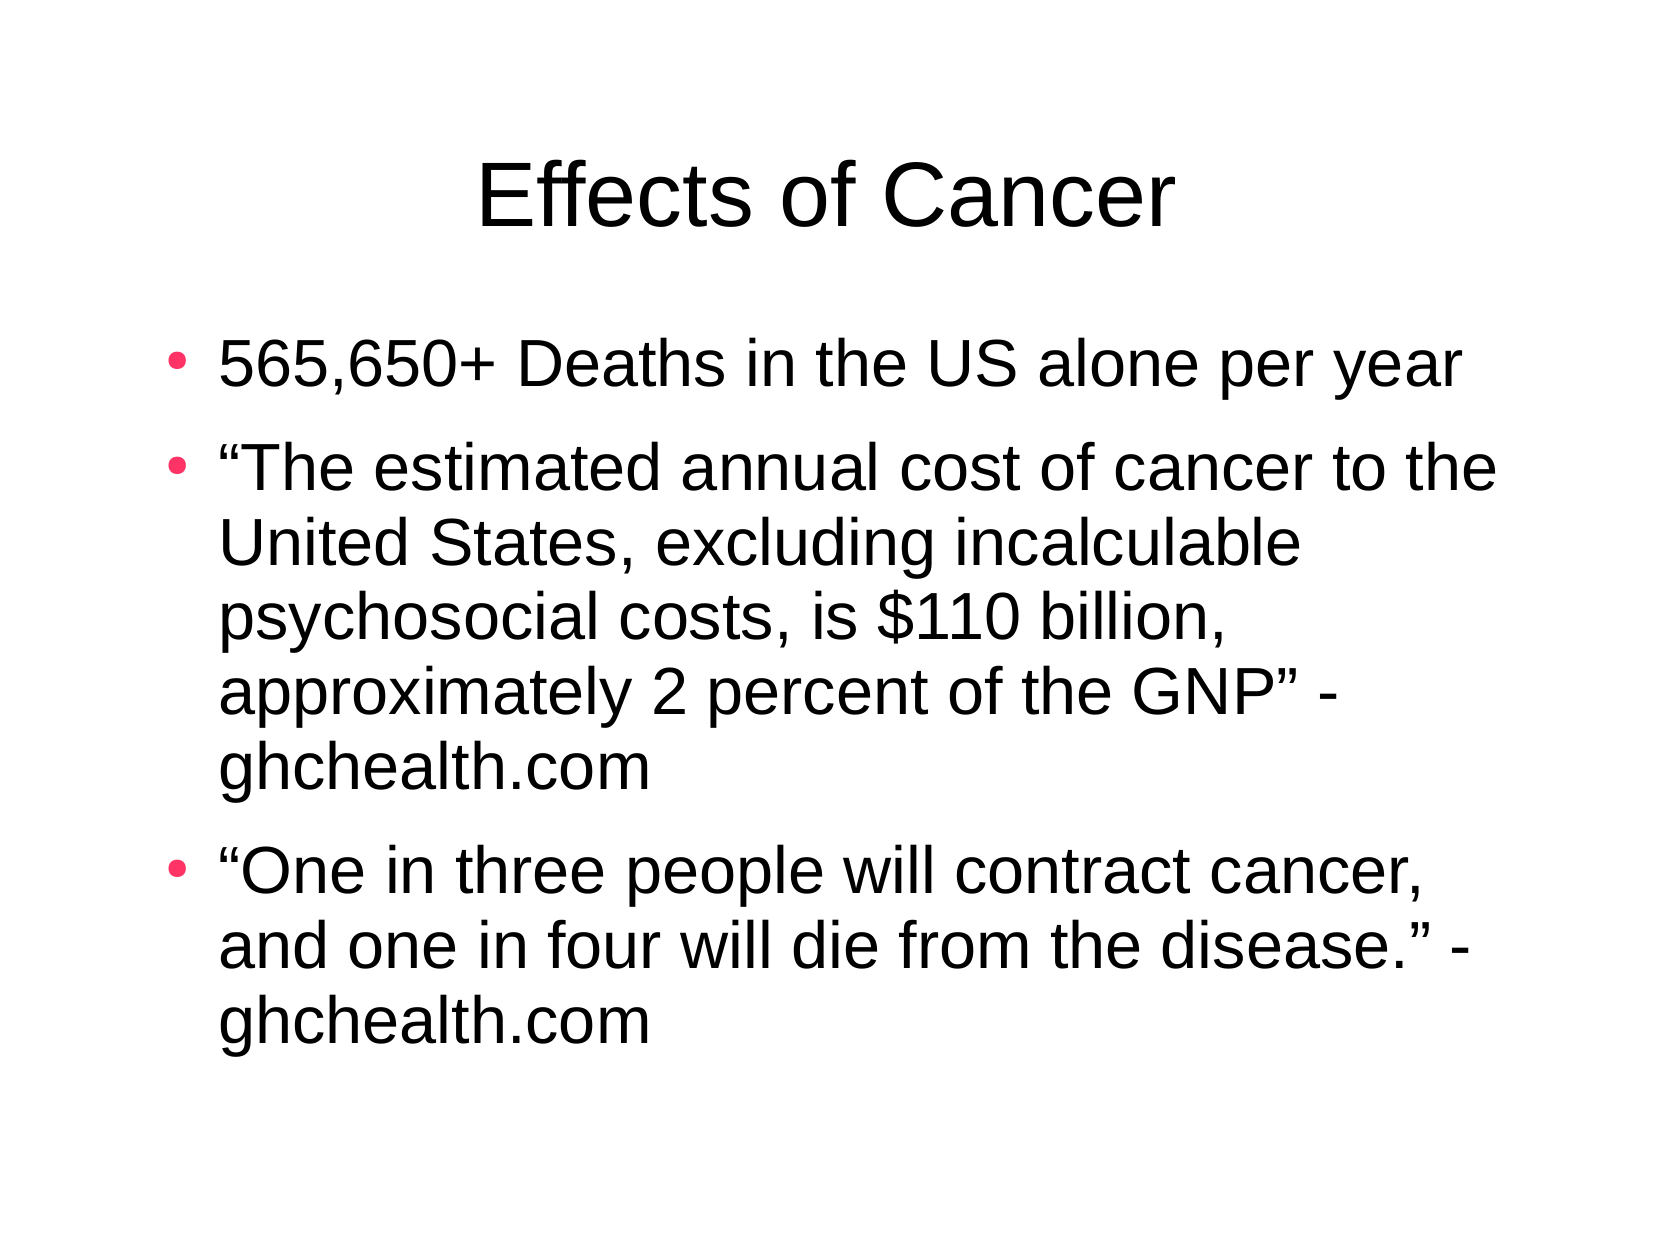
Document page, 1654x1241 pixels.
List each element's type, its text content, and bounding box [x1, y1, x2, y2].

list 565,650+ Deaths in the US alone per year “The estimated annual cost of cancer to the United States, excluding incalculable psychosocial costs, is $110 billion, approximately 2 percent of the GNP” -ghchealth.com “One in three people will contract cancer, and one in four will die from the disease.” -ghchealth.com [147, 325, 1506, 1058]
title Effects of Cancer [118, 90, 1536, 298]
